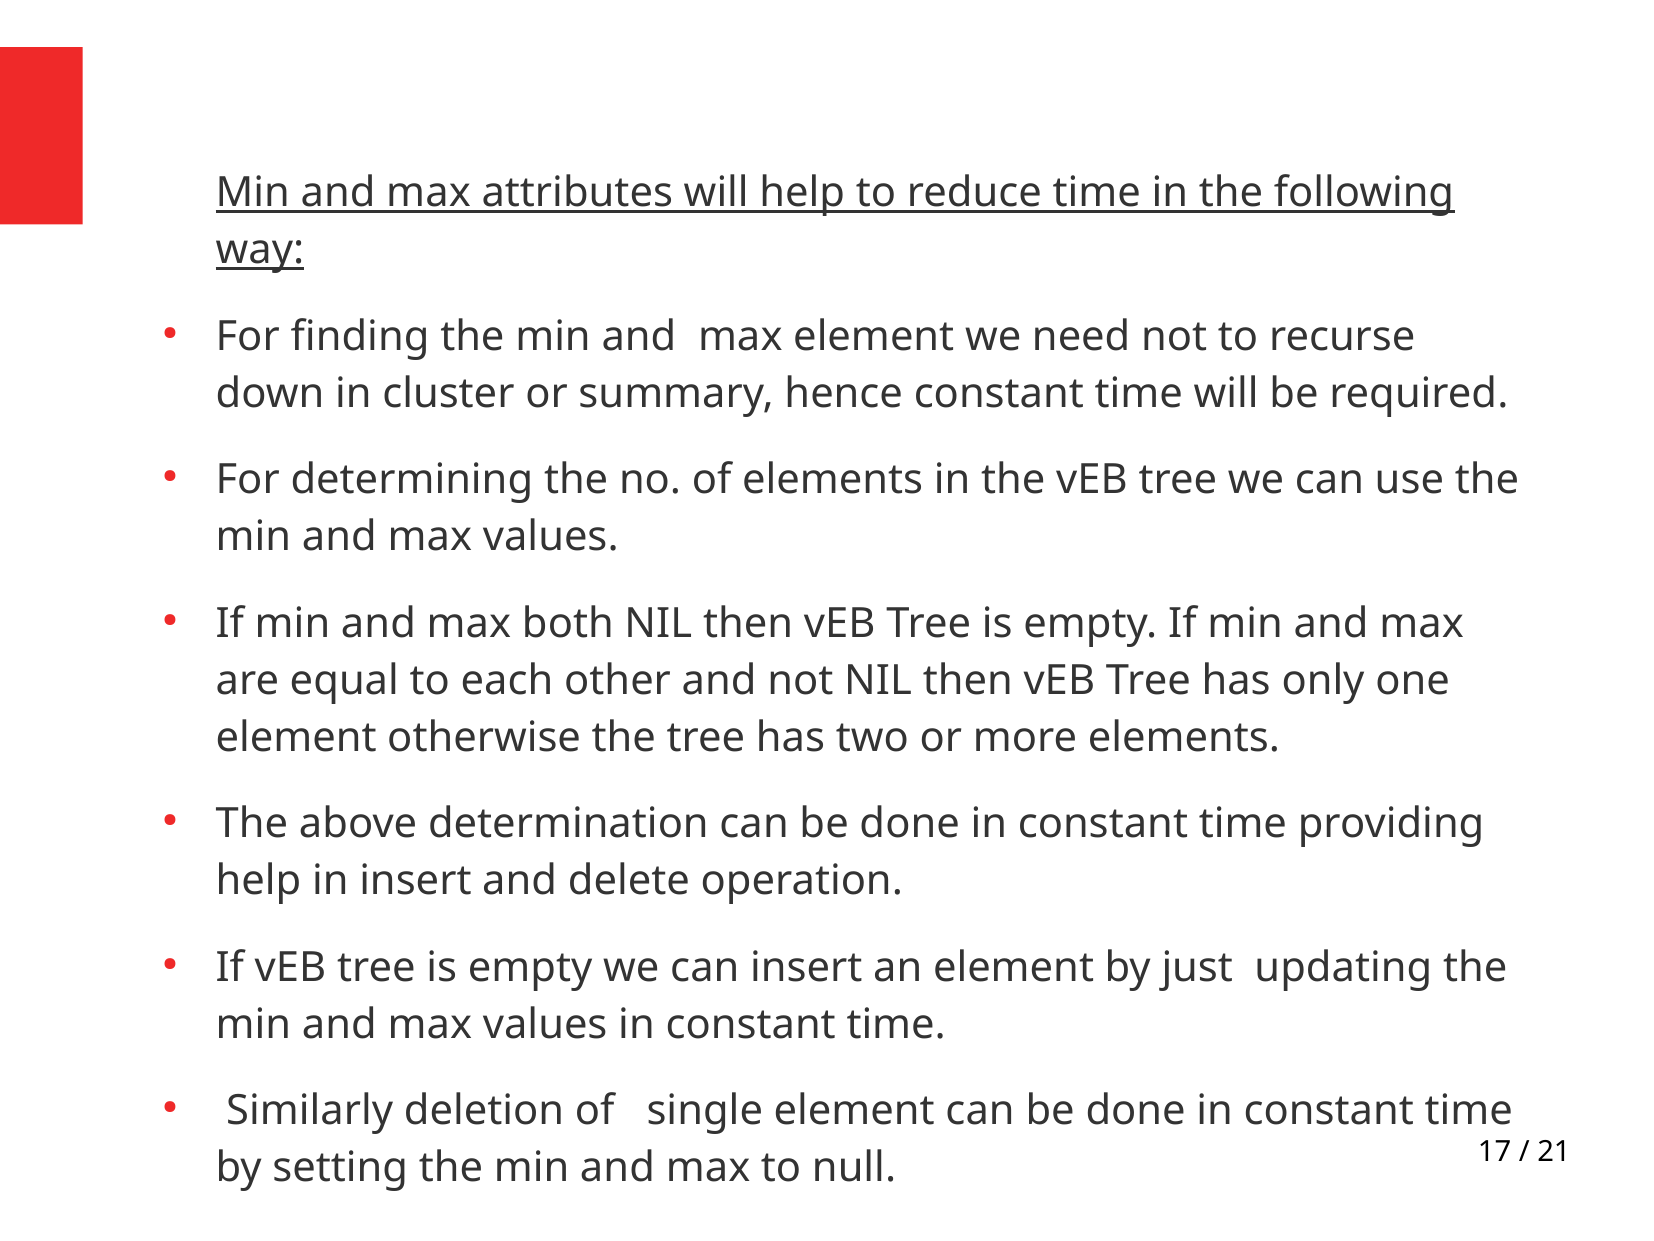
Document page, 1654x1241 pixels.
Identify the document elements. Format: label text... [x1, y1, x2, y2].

text_box Min and max attributes will help to reduce time in the following way: For finding the min and max element we need not to recurse down in cluster or summary, hence constant time will be required. For determining the no. of elements in the vEB tree we can use the min and max values. If min and max both NIL then vEB Tree is empty. If min and max are equal to each other and not NIL then vEB Tree has only one element otherwise the tree has two or more elements. The above determination can be done in constant time providing help in insert and delete operation. If vEB tree is empty we can insert an element by just updating the min and max values in constant time. Similarly deletion of single element can be done in constant time by setting the min and max to null. [129, 154, 1548, 875]
